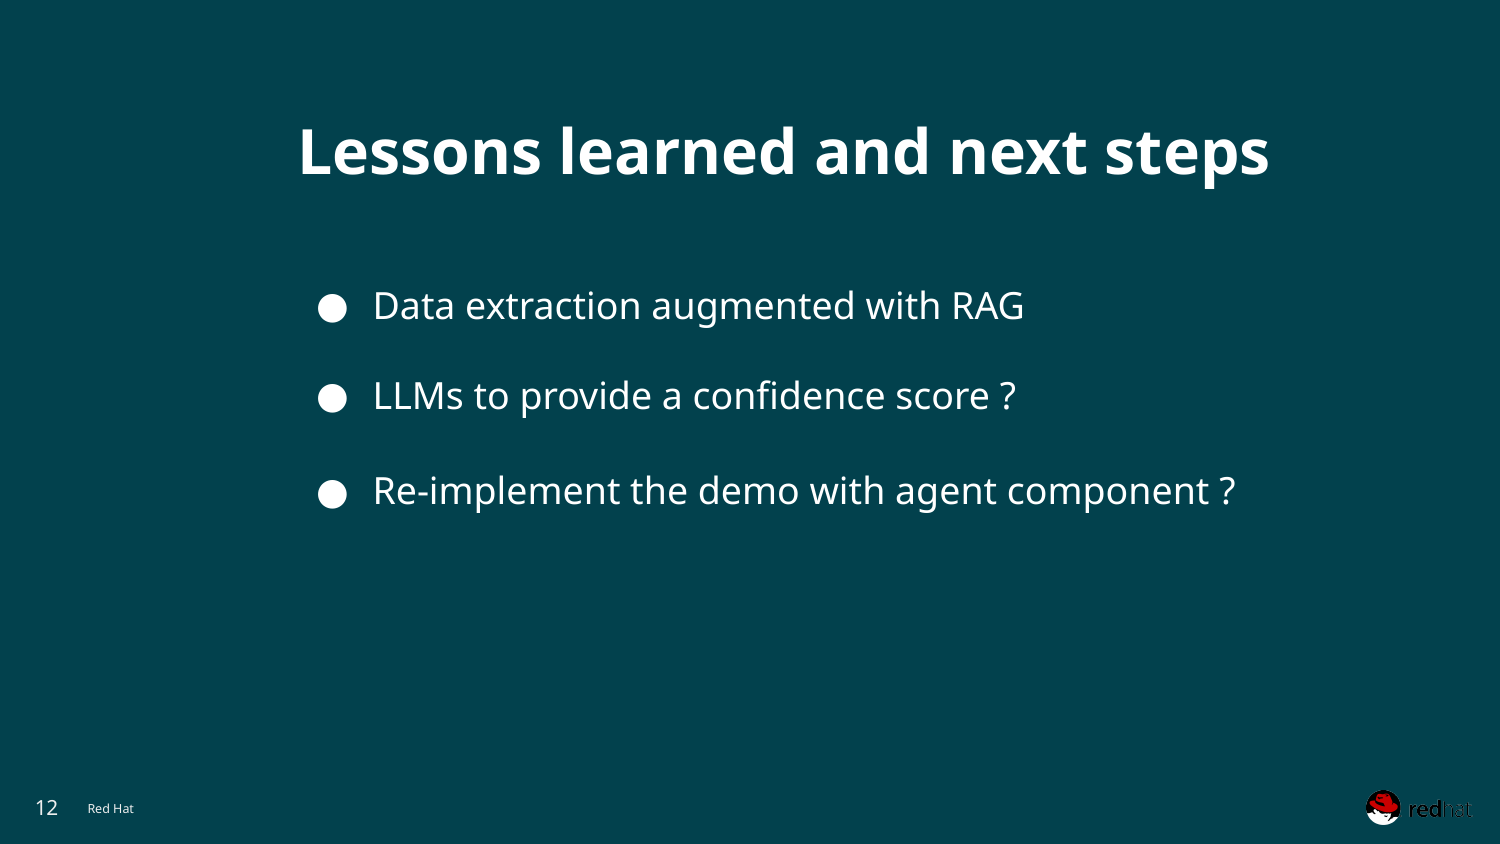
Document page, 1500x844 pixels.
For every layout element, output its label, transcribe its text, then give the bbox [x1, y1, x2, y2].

text_box Data extraction augmented with RAG LLMs to provide a confidence score ? Re-implement the demo with agent component ? [282, 221, 1359, 753]
slide_number <number> [16, 776, 77, 842]
picture [1366, 790, 1474, 825]
text_box Lessons learned and next steps [282, 96, 1445, 202]
